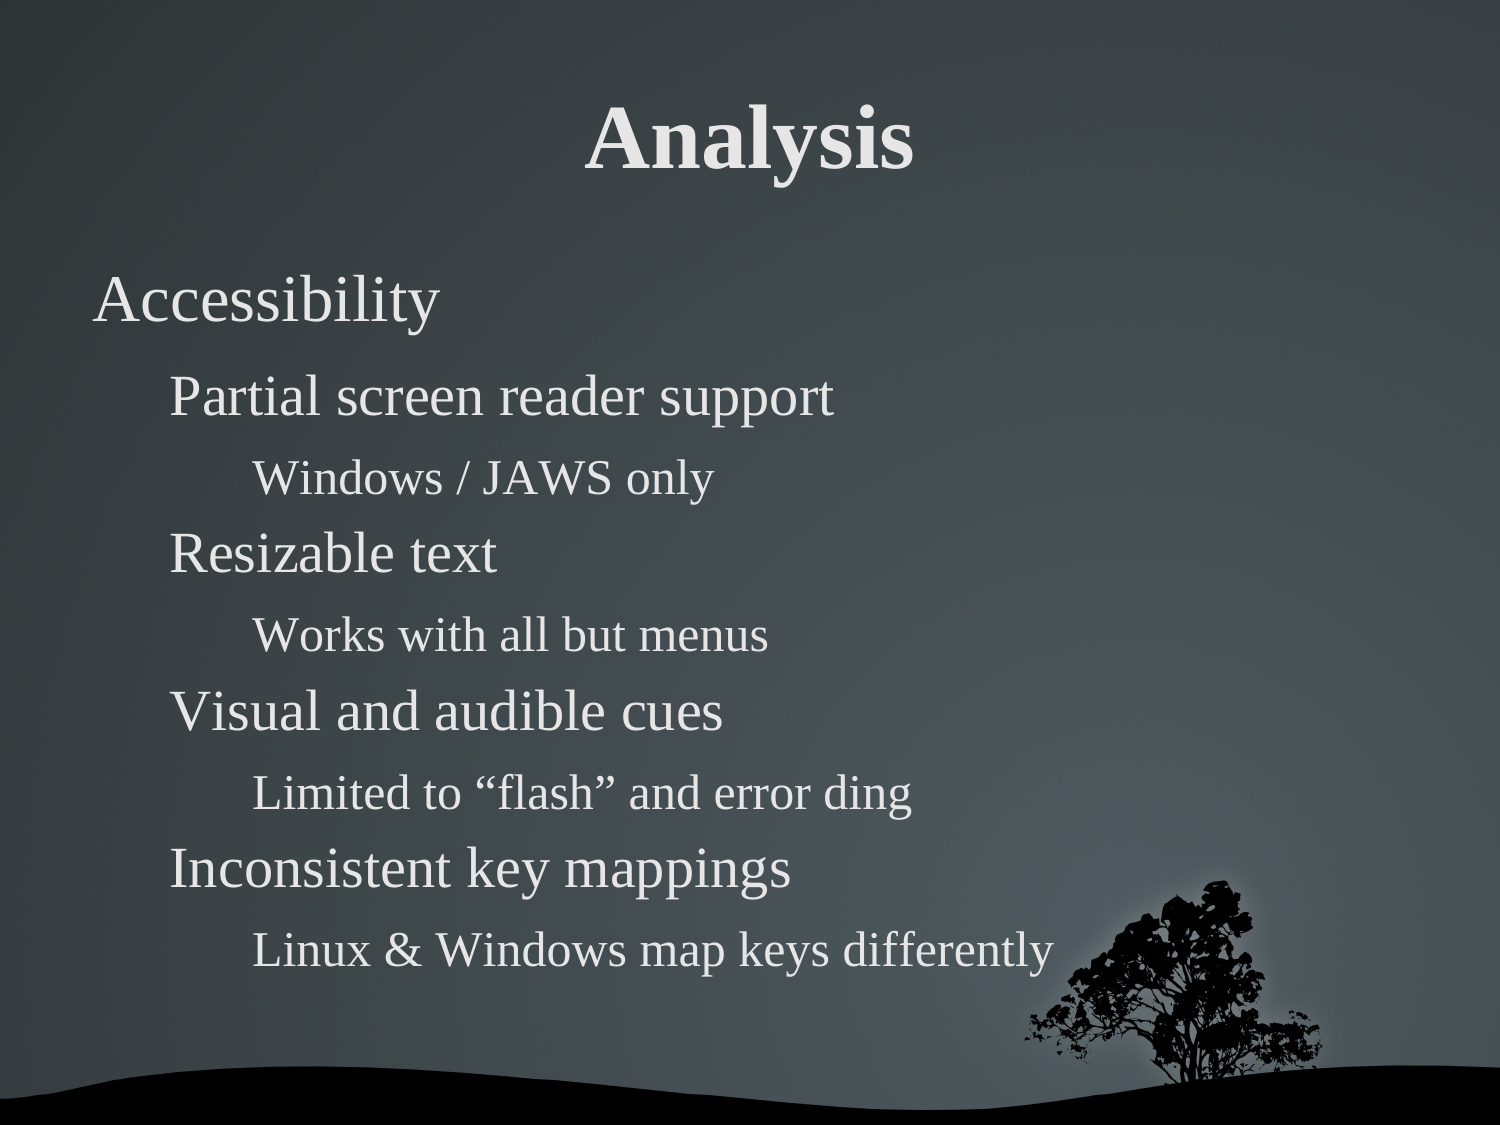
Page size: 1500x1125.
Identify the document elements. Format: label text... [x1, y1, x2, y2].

list Accessibility Partial screen reader support Windows / JAWS only Resizable text Works with all but menus Visual and audible cues Limited to “flash” and error ding Inconsistent key mappings Linux & Windows map keys differently [75, 263, 1425, 1024]
picture [0, 0, 1500, 1125]
title Analysis [75, 44, 1425, 233]
